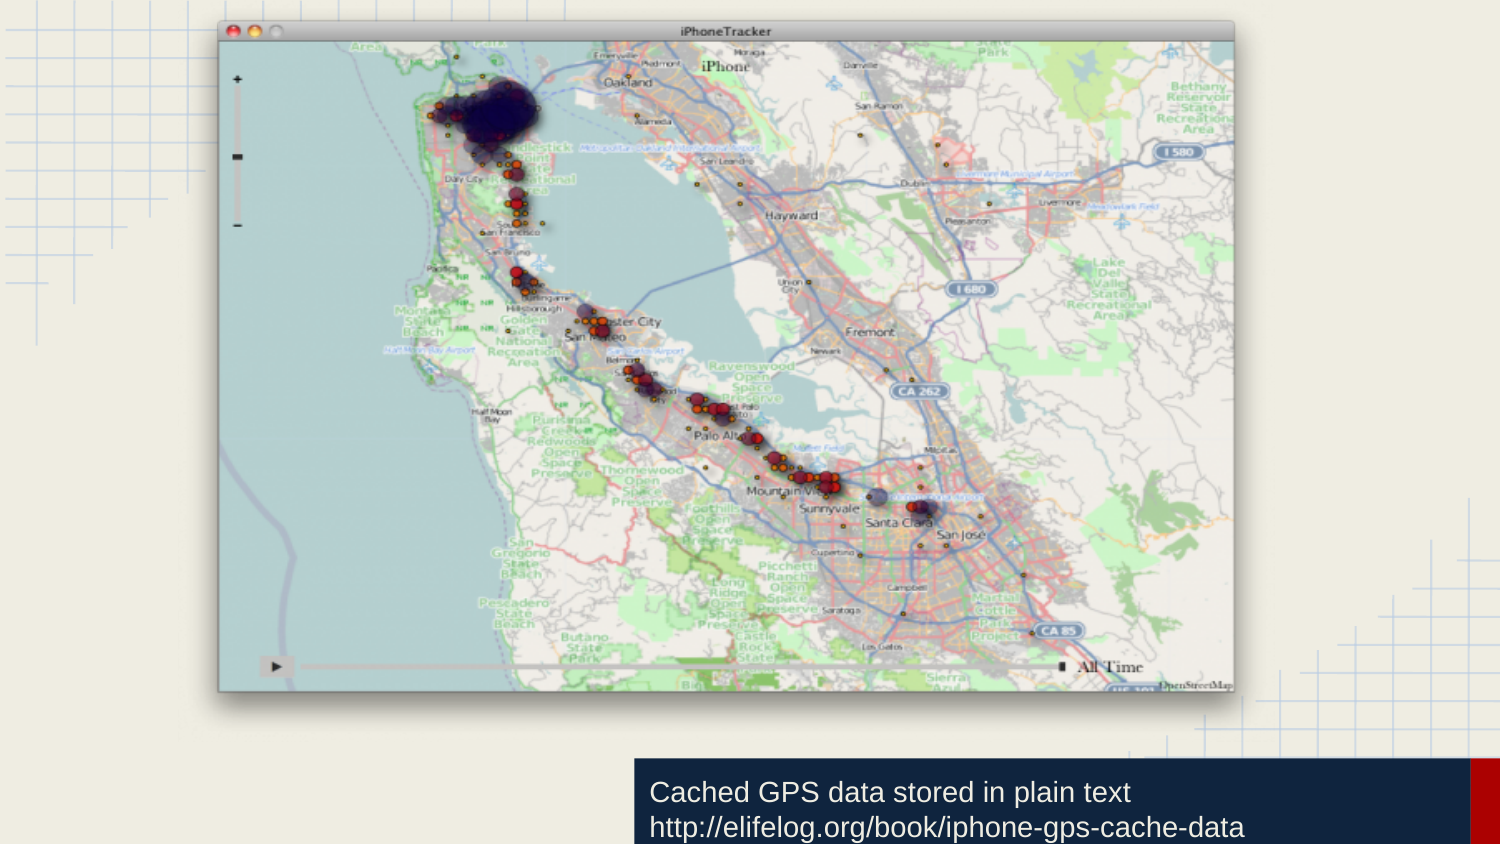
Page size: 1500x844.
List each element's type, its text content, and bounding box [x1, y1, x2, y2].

list Cached GPS data stored in plain text http://elifelog.org/book/iphone-gps-cache-data [634, 758, 1471, 844]
picture [178, 0, 1275, 742]
